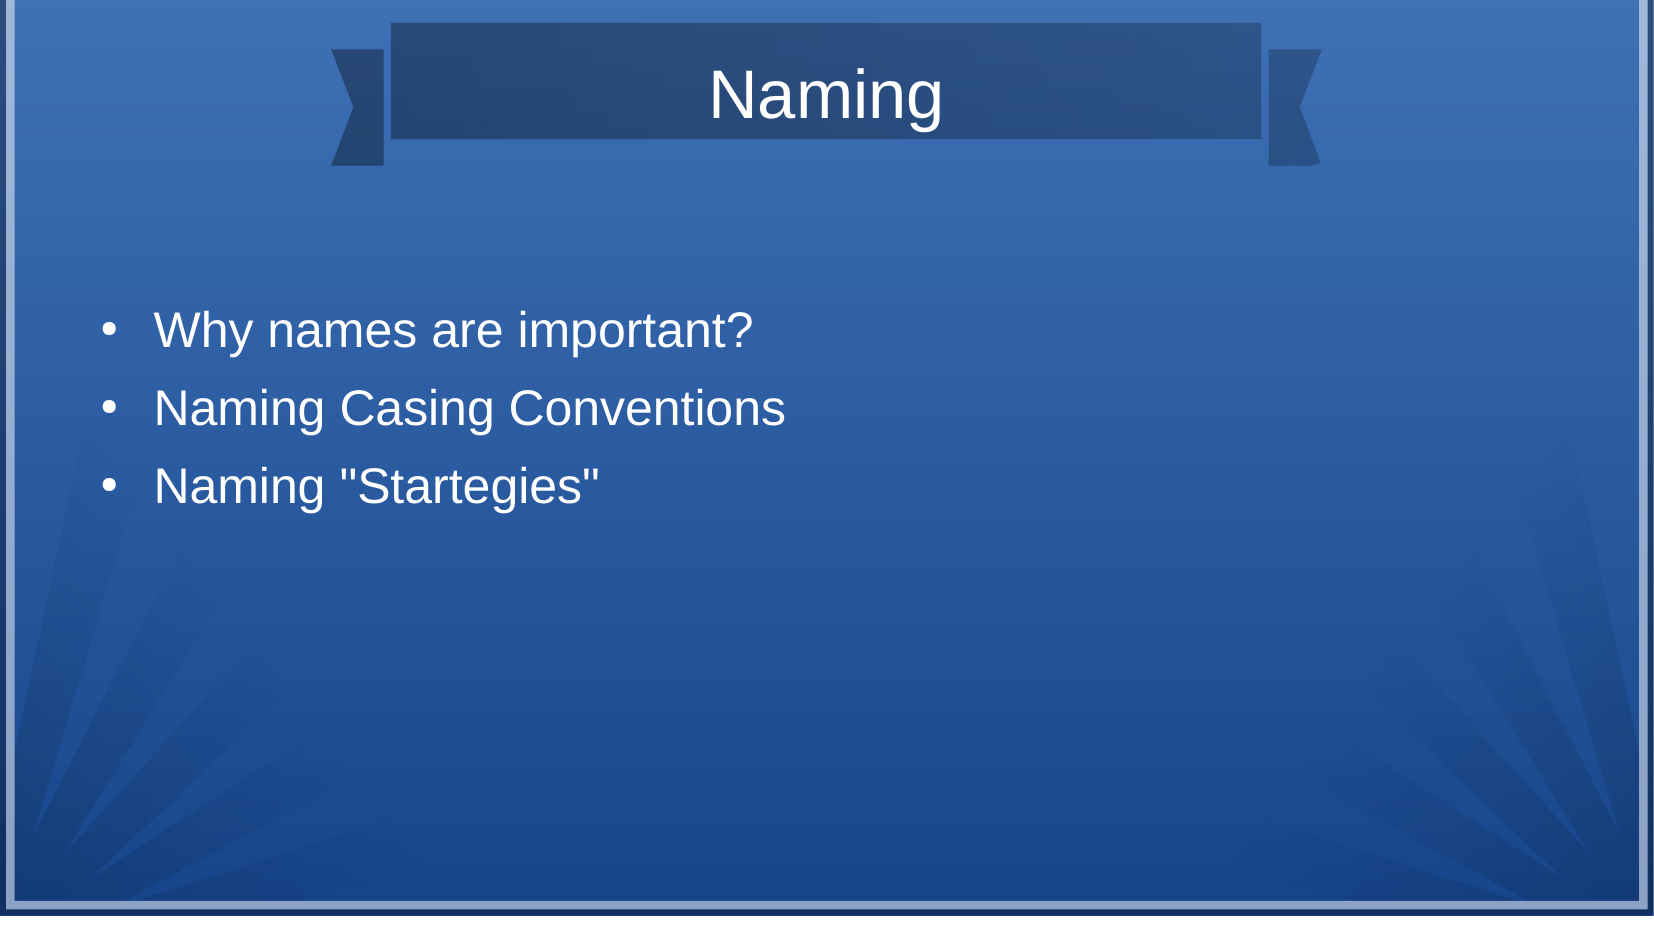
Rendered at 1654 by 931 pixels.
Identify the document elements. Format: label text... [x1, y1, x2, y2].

title Naming [389, 35, 1264, 154]
list Why names are important? Naming Casing Conventions Naming "Startegies" [82, 224, 1571, 848]
